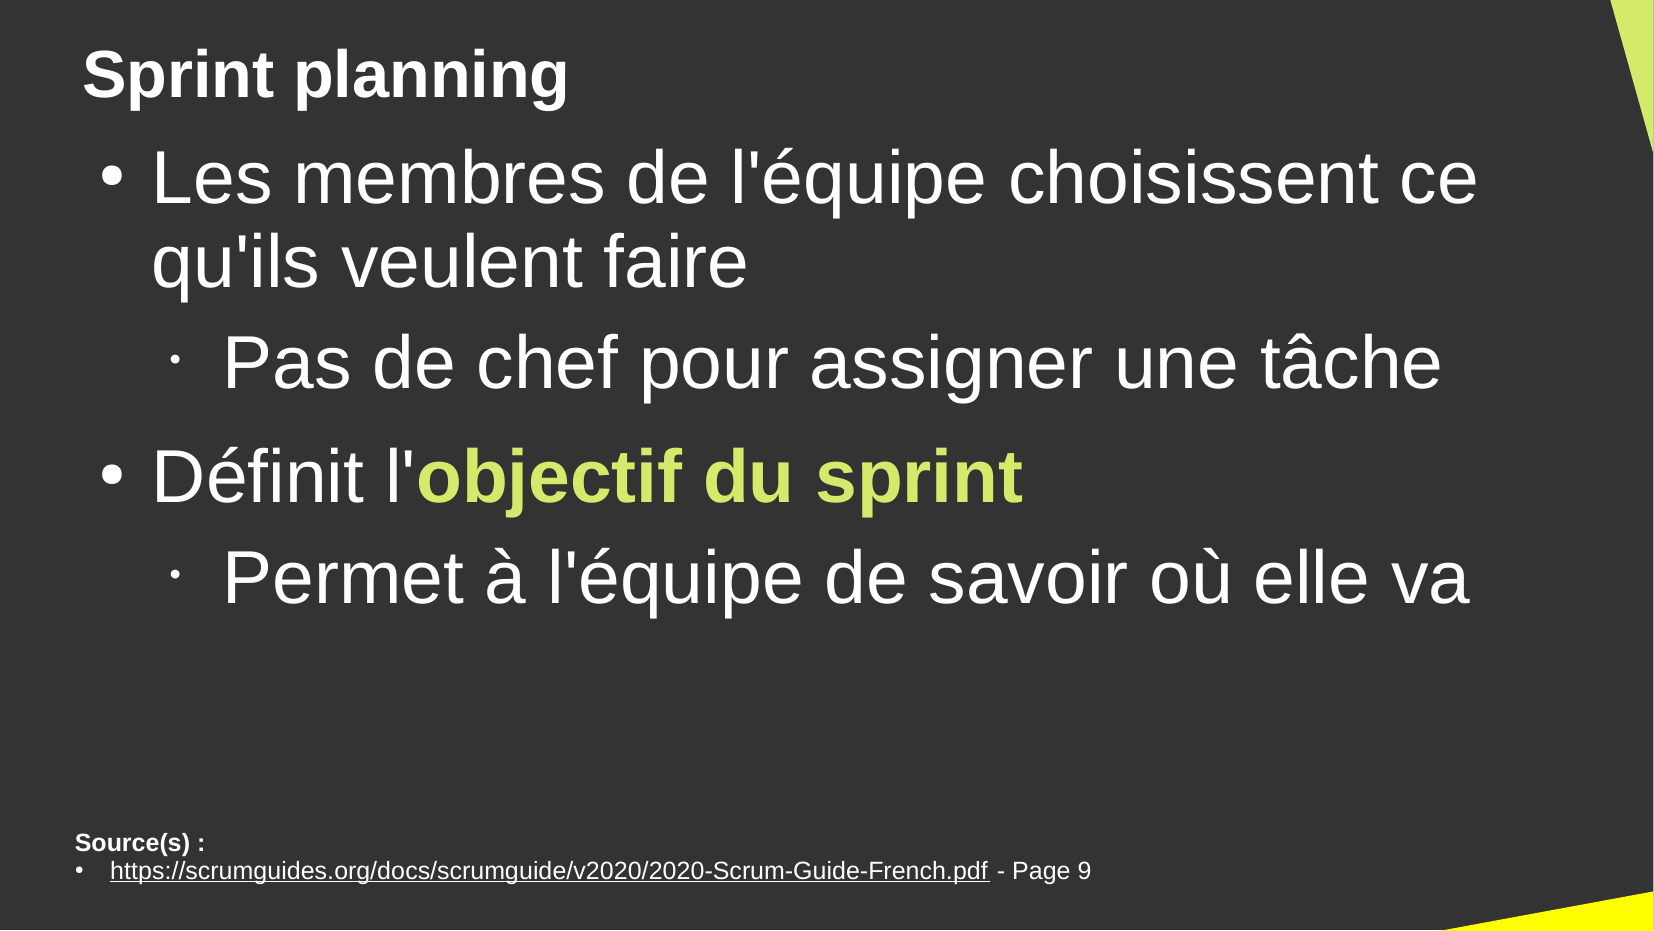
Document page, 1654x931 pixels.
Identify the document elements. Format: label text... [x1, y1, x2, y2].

text_box [1610, 0, 1654, 156]
text_box Source(s) : https://scrumguides.org/docs/scrumguide/v2020/2020-Scrum-Guide-French.pdf - Page 9 [60, 821, 1546, 921]
list Les membres de l'équipe choisissent ce qu'ils veulent faire Pas de chef pour assigner une tâche Définit l'objectif du sprint Permet à l'équipe de savoir où elle va [80, 135, 1620, 697]
text_box [1438, 891, 1654, 931]
title Sprint planning [82, 37, 1571, 122]
